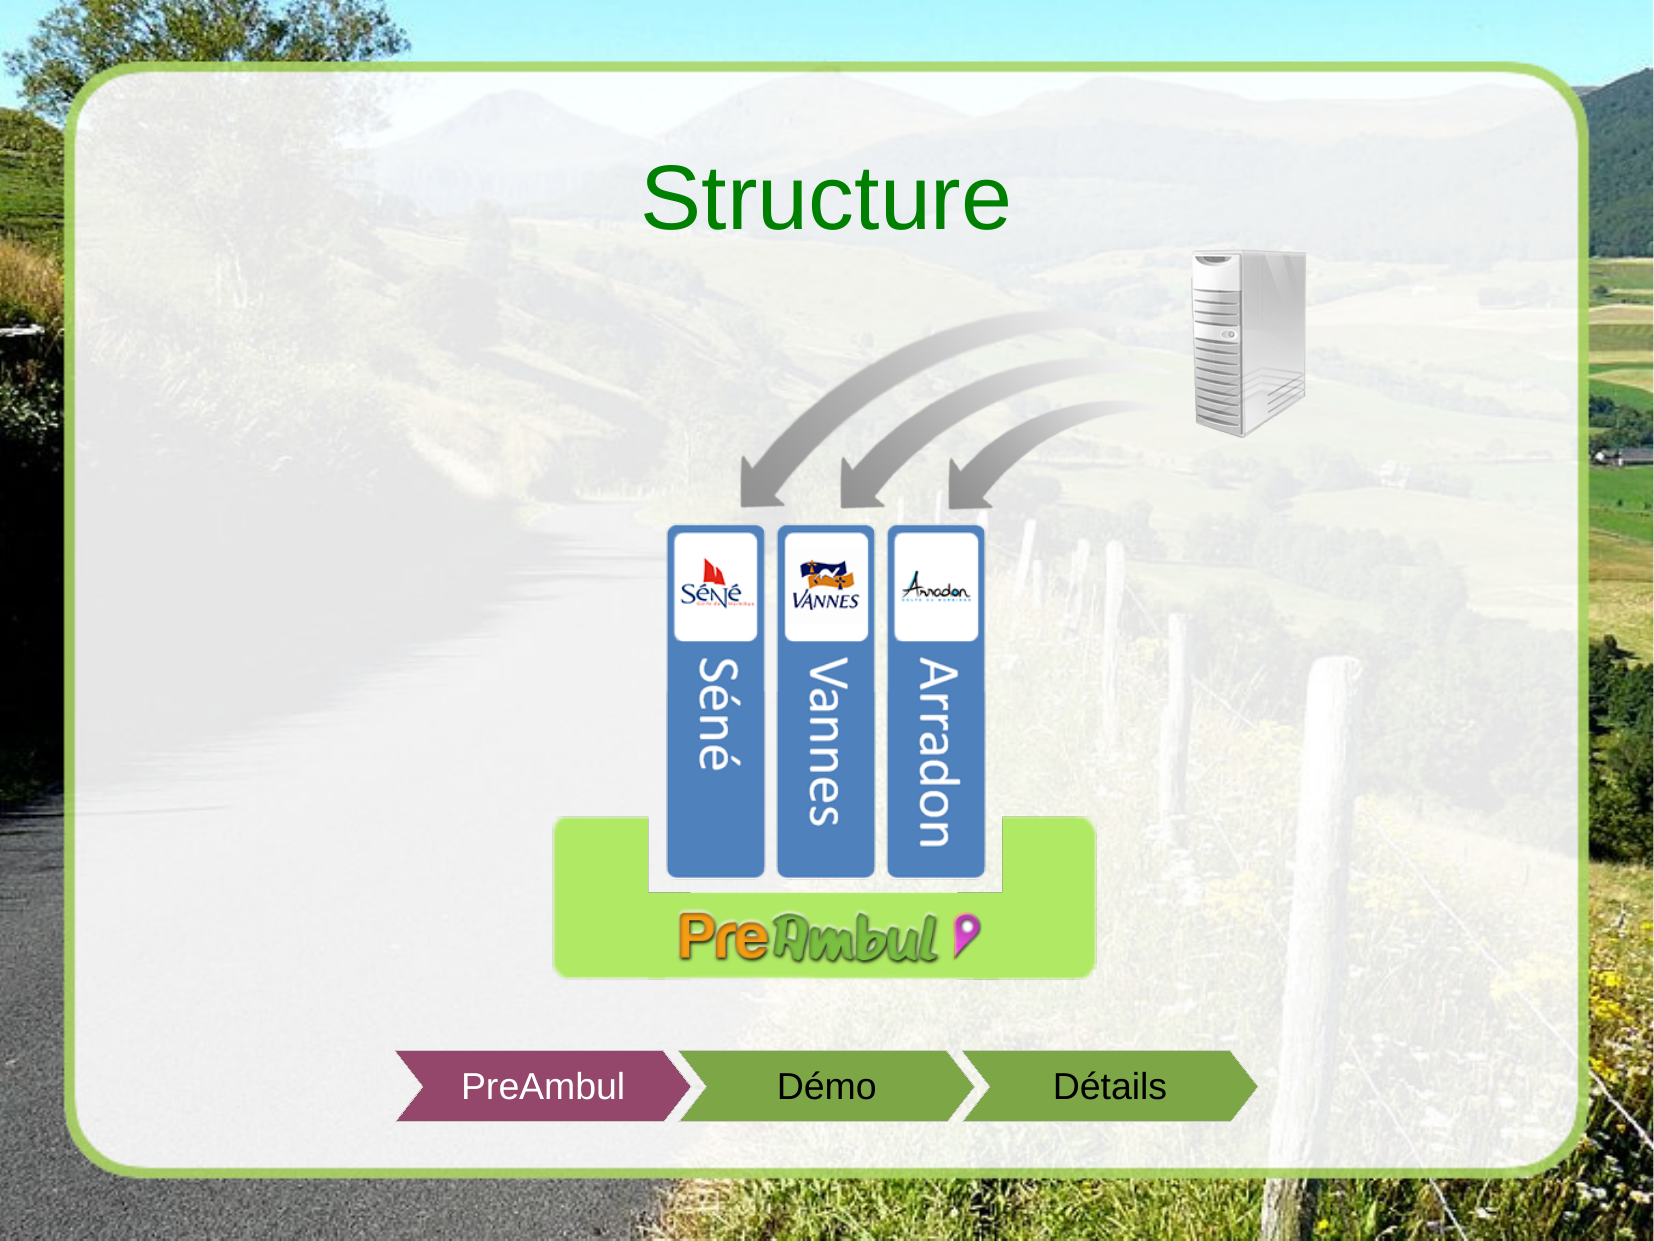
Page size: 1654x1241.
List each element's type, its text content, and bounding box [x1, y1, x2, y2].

title Structure [82, 94, 1571, 302]
text_box PreAmbul [395, 1050, 692, 1122]
picture [0, 0, 1654, 1241]
text_box Détails [962, 1050, 1259, 1122]
text_box Démo [678, 1050, 975, 1122]
